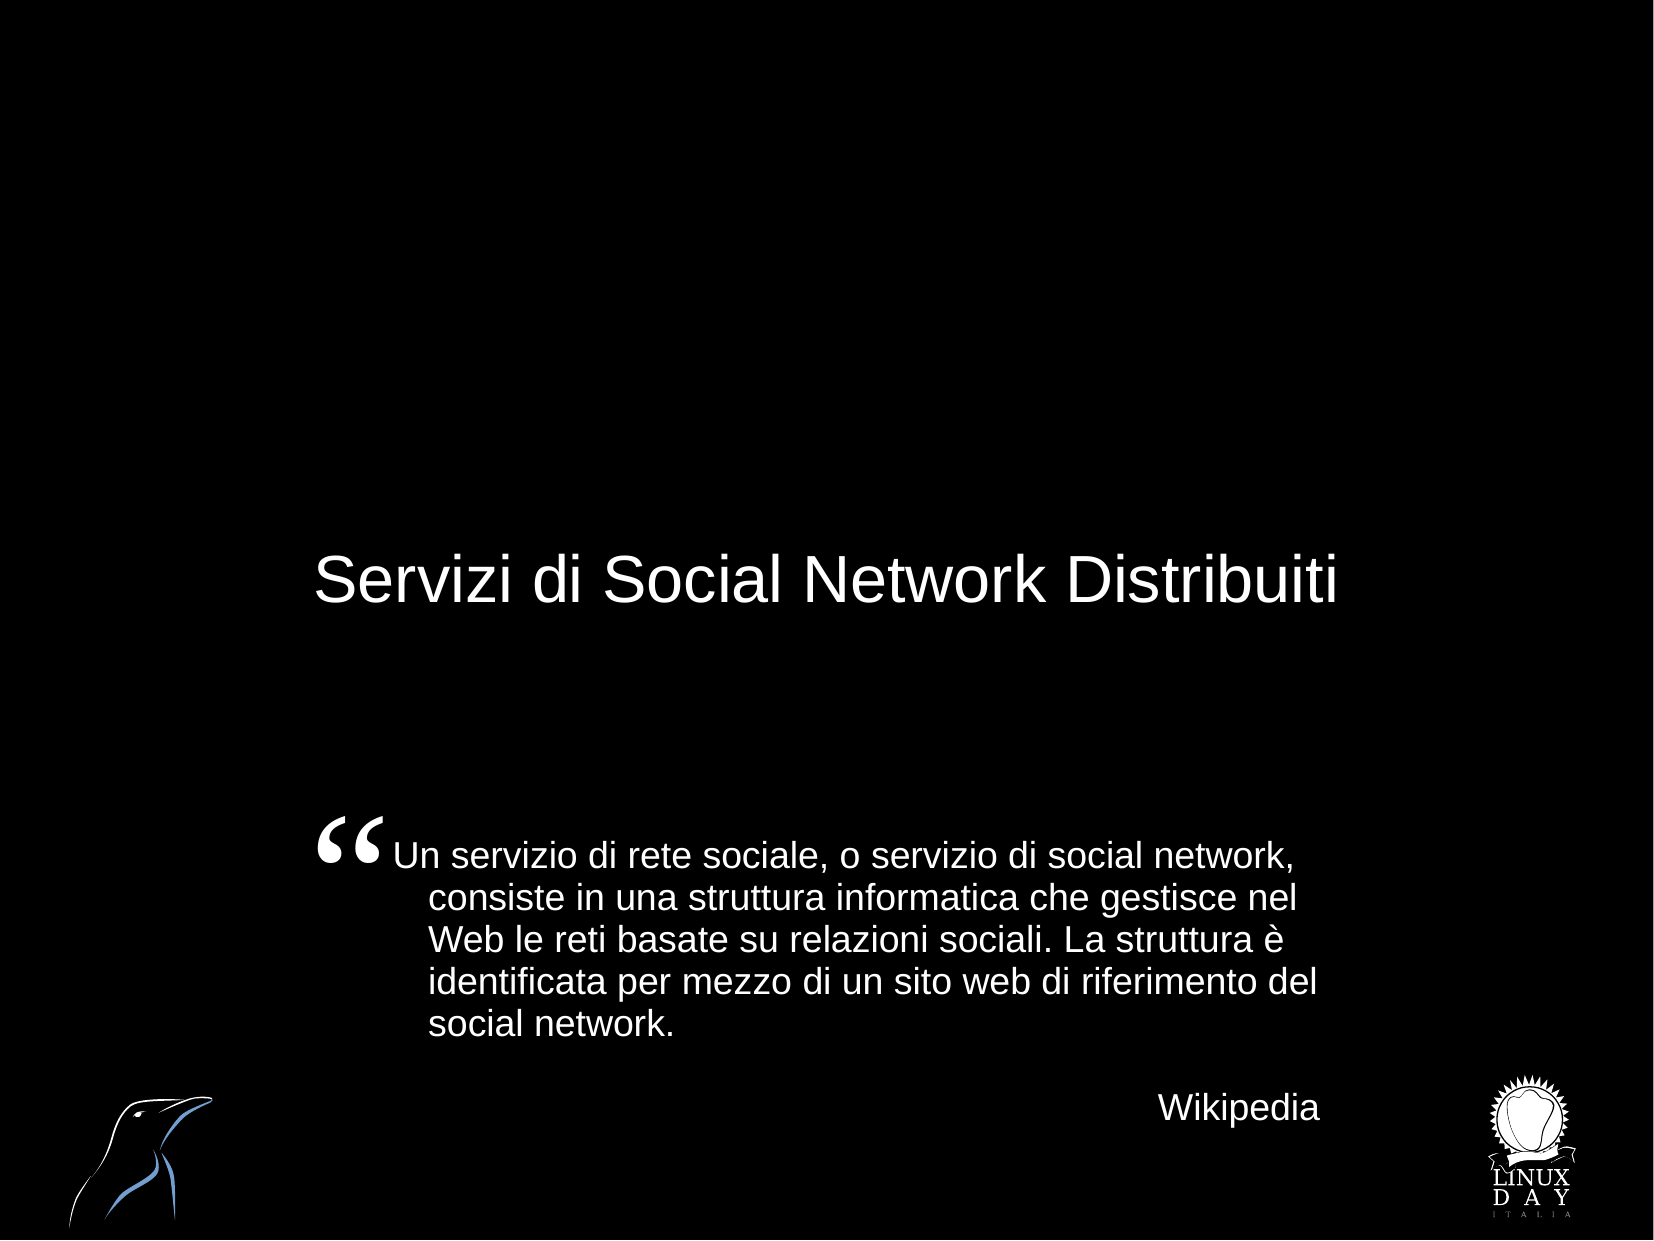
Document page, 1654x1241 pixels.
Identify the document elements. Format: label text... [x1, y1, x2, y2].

text_box Un servizio di rete sociale, o servizio di social network, consiste in una struttura informatica che gestisce nel Web le reti basate su relazioni sociali. La struttura è identificata per mezzo di un sito web di riferimento del social network. Wikipedia [377, 826, 1335, 1136]
text_box “ [295, 767, 367, 986]
subtitle Servizi di Social Network Distribuiti [82, 49, 1571, 1109]
